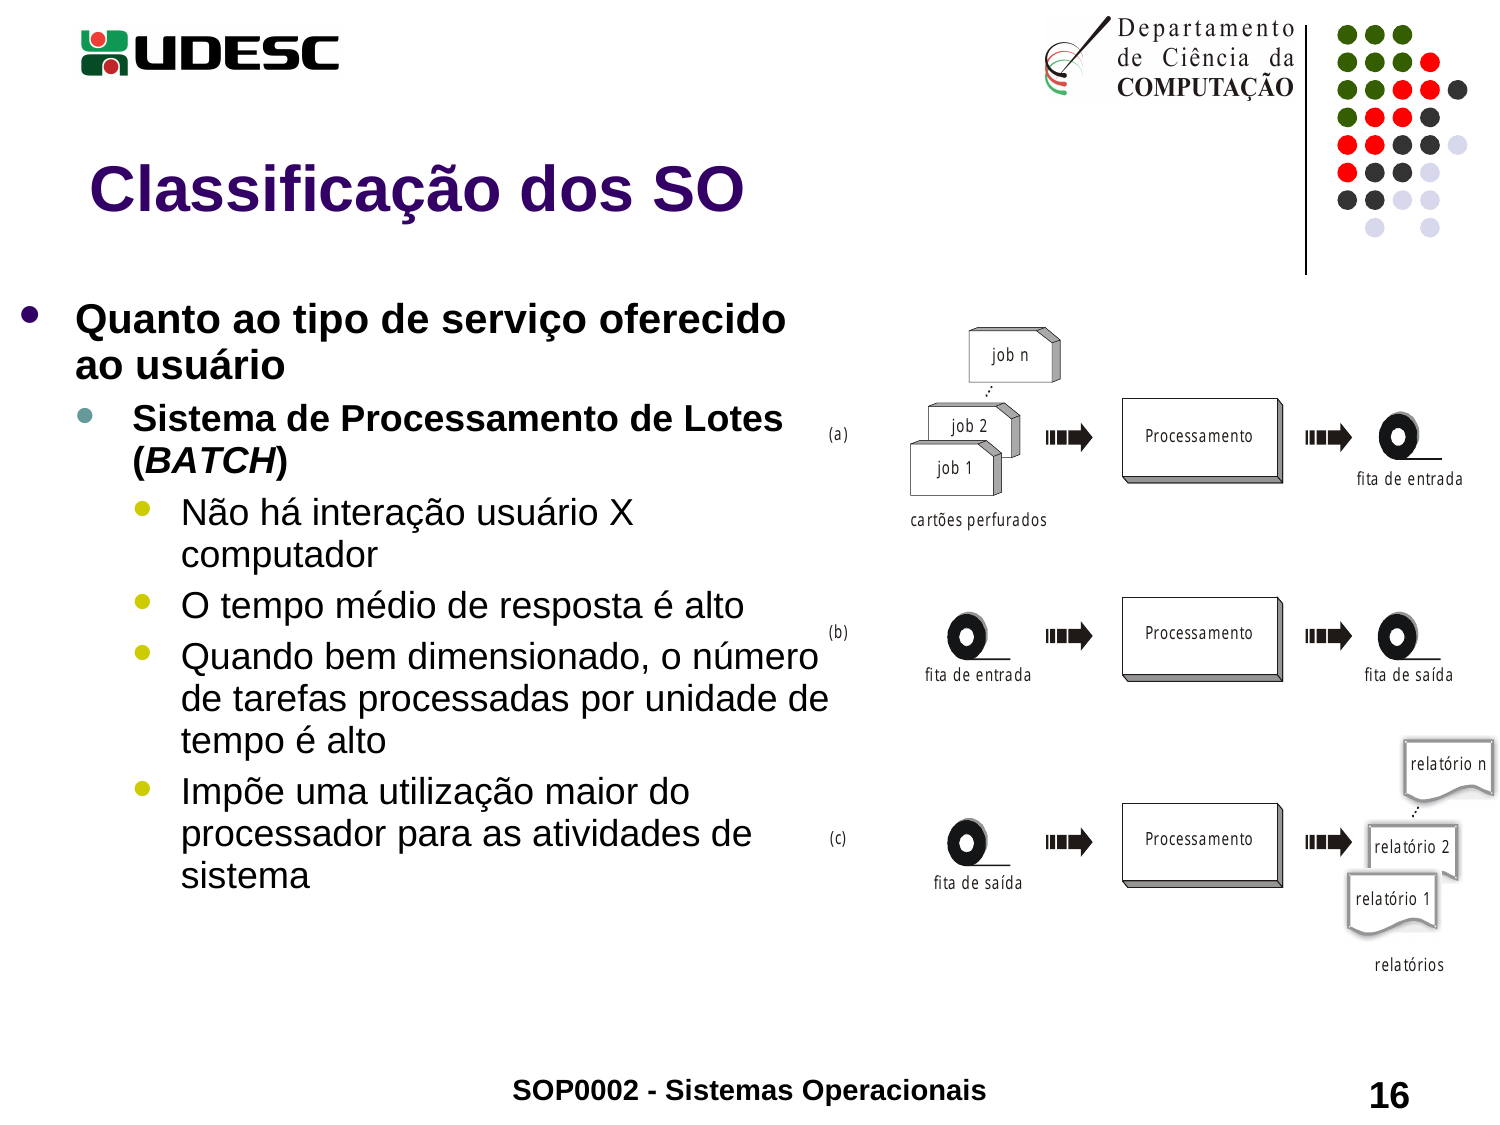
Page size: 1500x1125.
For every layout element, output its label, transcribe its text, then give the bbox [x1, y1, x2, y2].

title Classificação dos SO [74, 101, 1313, 233]
picture [74, 23, 346, 83]
picture [1045, 16, 1294, 101]
list Quanto ao tipo de serviço oferecido ao usuário Sistema de Processamento de Lotes (BATCH) Não há interação usuário X computador O tempo médio de resposta é alto Quando bem dimensionado, o número de tarefas processadas por unidade de tempo é alto Impõe uma utilização maior do processador para as atividades de sistema [4, 287, 851, 1012]
chart [851, 324, 1500, 975]
